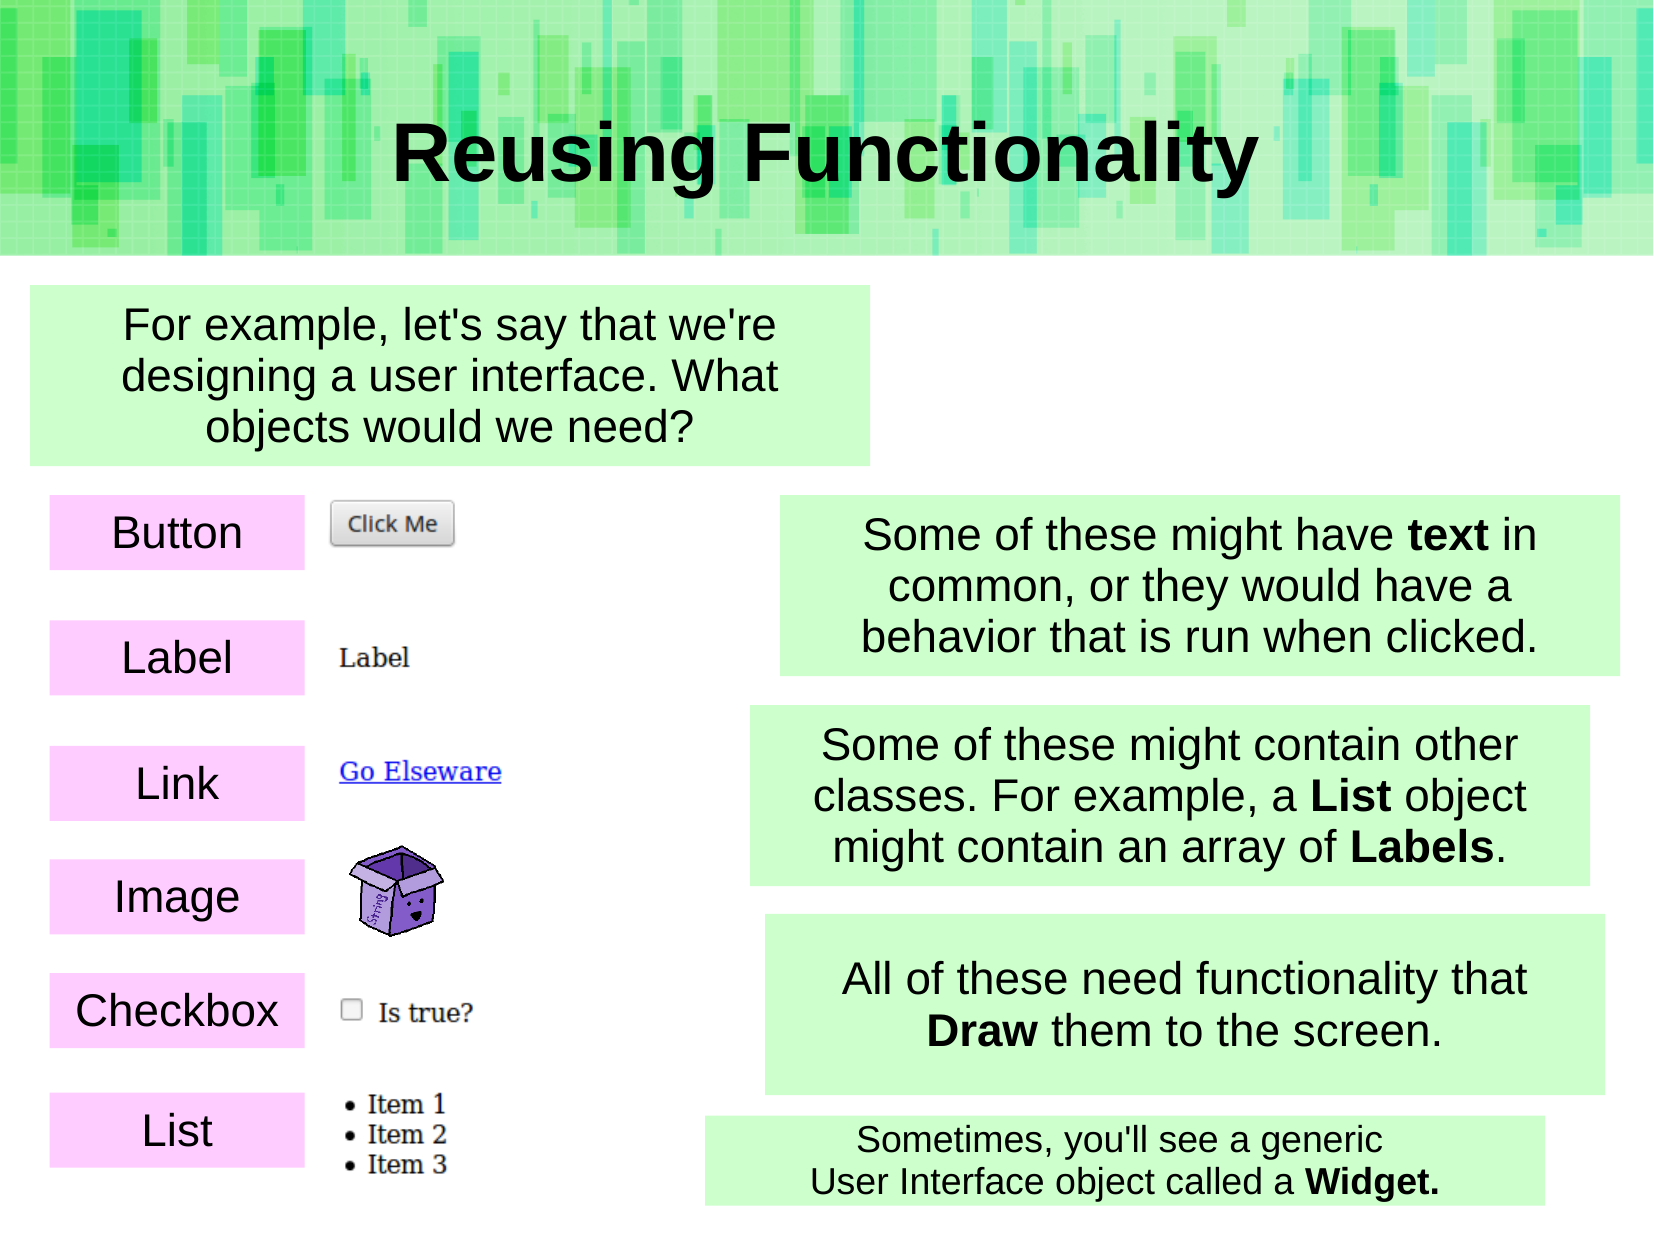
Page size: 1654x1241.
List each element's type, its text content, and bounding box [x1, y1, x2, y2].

text_box All of these need functionality that Draw them to the screen. [765, 913, 1606, 1096]
text_box List [49, 1092, 305, 1168]
text_box Link [49, 745, 305, 821]
text_box Sometimes, you'll see a generic User Interface object called a Widget. [705, 1115, 1546, 1206]
title Reusing Functionality [82, 49, 1571, 257]
text_box Some of these might contain other classes. For example, a List object might contain an array of Labels. [750, 705, 1591, 887]
text_box Checkbox [49, 973, 305, 1049]
text_box Image [49, 859, 305, 935]
text_box Button [49, 495, 305, 571]
picture [0, 0, 1654, 1241]
text_box Label [49, 620, 305, 696]
text_box For example, let's say that we're designing a user interface. What objects would we need? [30, 285, 871, 467]
text_box Some of these might have text in common, or they would have a behavior that is run when clicked. [780, 495, 1621, 677]
